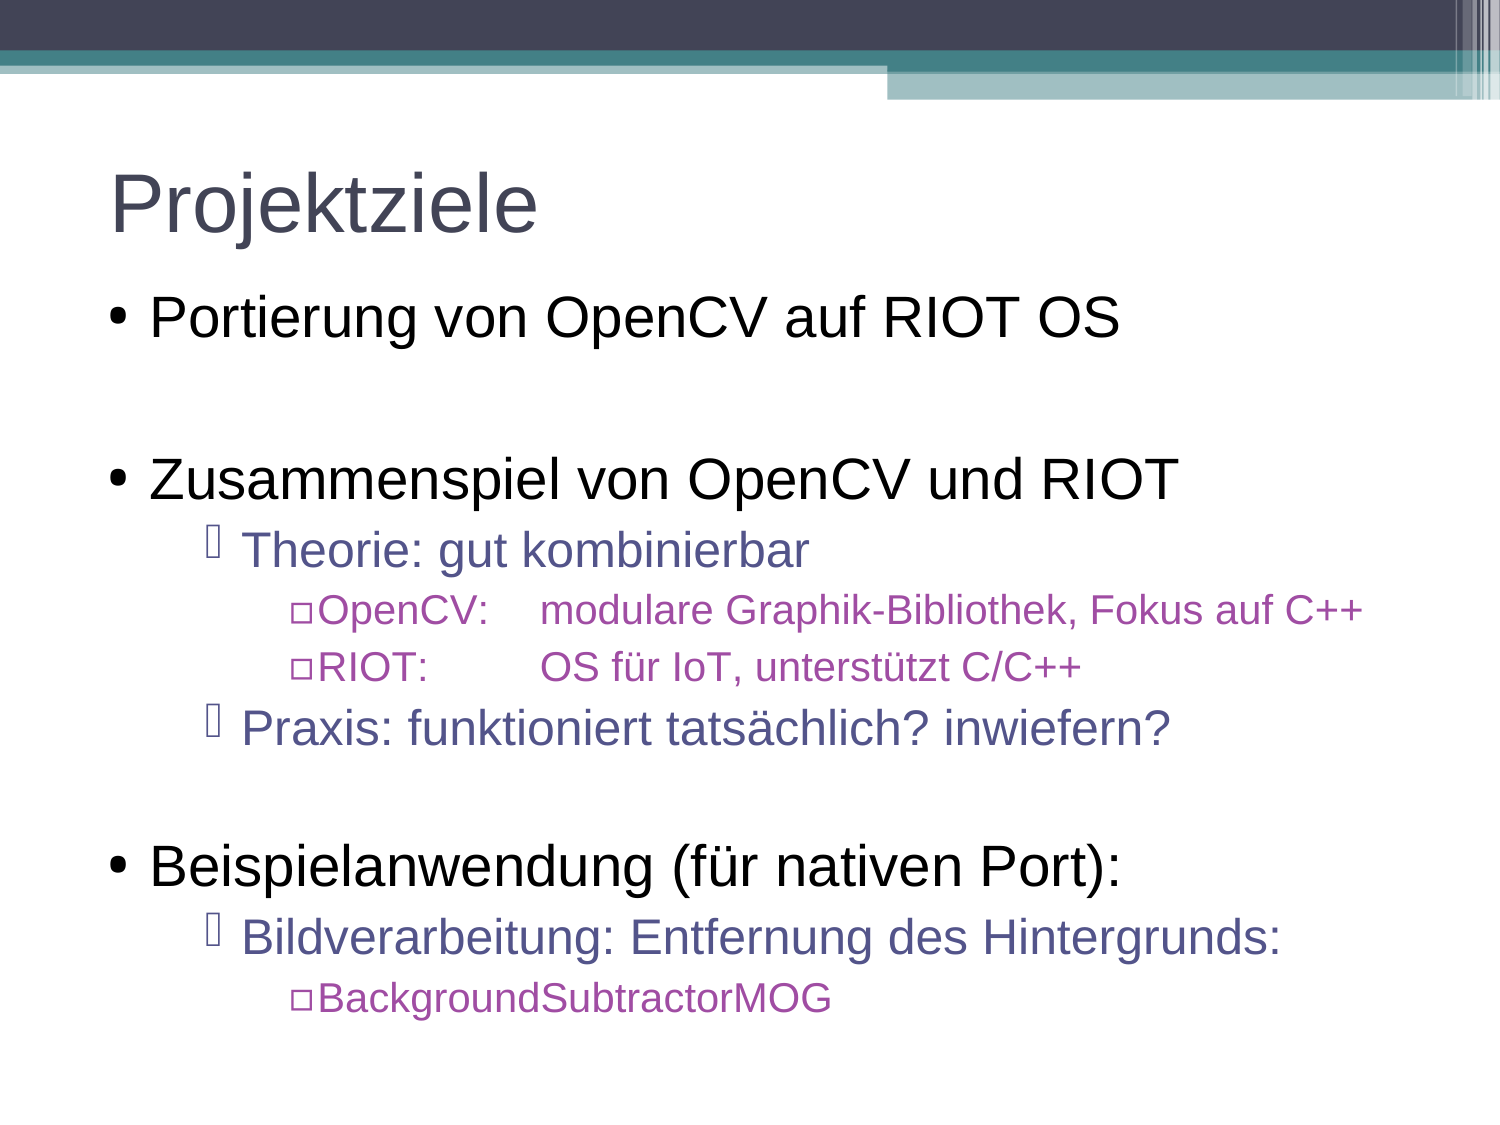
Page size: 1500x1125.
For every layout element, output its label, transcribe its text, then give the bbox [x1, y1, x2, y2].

title Projektziele [94, 91, 1445, 308]
list Portierung von OpenCV auf RIOT OS Zusammenspiel von OpenCV und RIOT Theorie: gut kombinierbar OpenCV: modulare Graphik-Bibliothek, Fokus auf C++ RIOT: OS für IoT, unterstützt C/C++ Praxis: funktioniert tatsächlich? inwiefern? Beispielanwendung (für nativen Port): Bildverarbeitung: Entfernung des Hintergrunds: BackgroundSubtractorMOG [75, 271, 1426, 1052]
